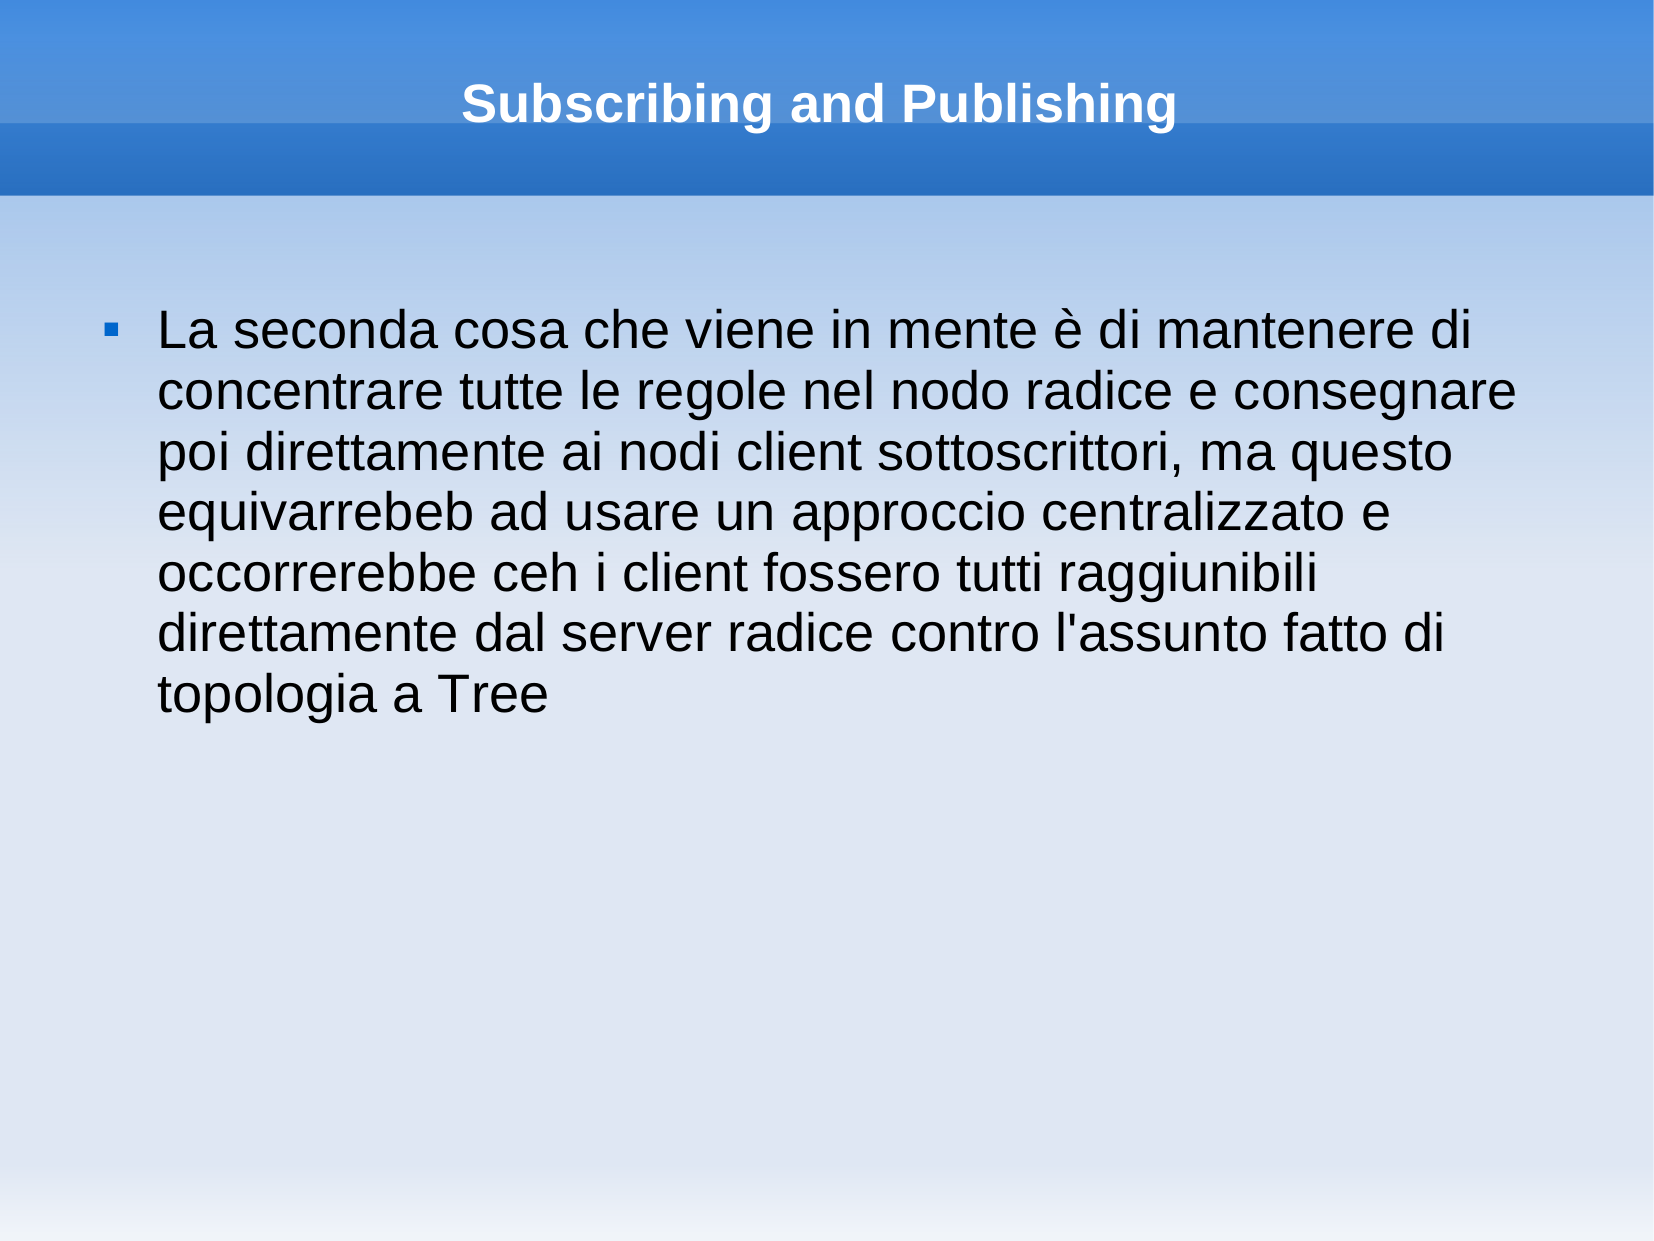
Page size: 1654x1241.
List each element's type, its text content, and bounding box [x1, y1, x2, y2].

list La seconda cosa che viene in mente è di mantenere di concentrare tutte le regole nel nodo radice e consegnare poi direttamente ai nodi client sottoscrittori, ma questo equivarrebeb ad usare un approccio centralizzato e occorrerebbe ceh i client fossero tutti raggiunibili direttamente dal server radice contro l'assunto fatto di topologia a Tree [86, 300, 1576, 1104]
picture [0, 0, 1654, 1241]
title Subscribing and Publishing [76, 7, 1565, 200]
